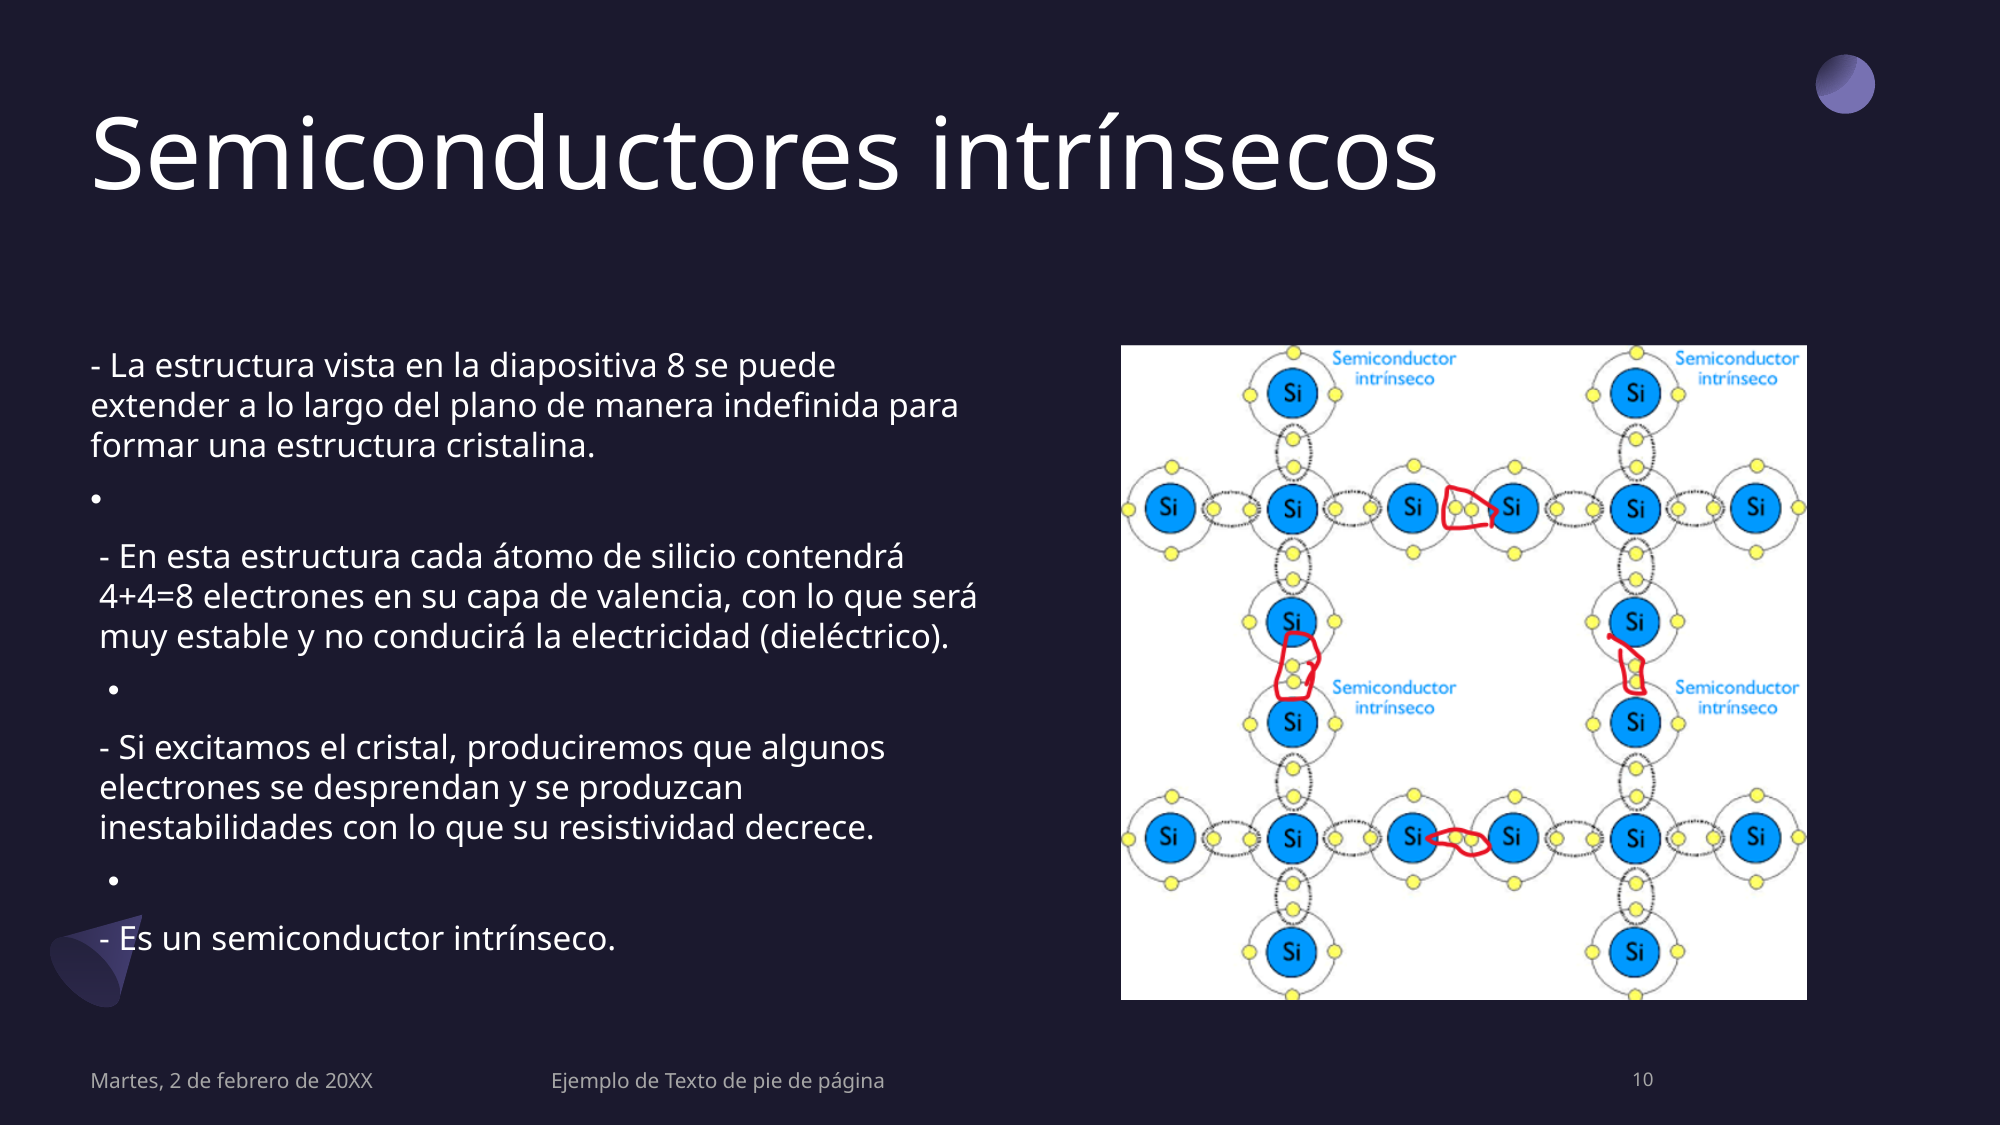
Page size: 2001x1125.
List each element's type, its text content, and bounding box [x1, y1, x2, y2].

picture [1121, 343, 1807, 1000]
text_box Ejemplo de Texto de pie de página [551, 1067, 1598, 1093]
text_box Martes, 2 de febrero de 20XX [90, 1067, 522, 1093]
text_box [1632, 1067, 1910, 1093]
text_box - La estructura vista en la diapositiva 8 se puede extender a lo largo del plano de manera indefinida para formar una estructura cristalina. - En esta estructura cada átomo de silicio contendrá 4+4=8 electrones en su capa de valencia, con lo que será muy estable y no conducirá la electricidad (dieléctrico). - Si excitamos el cristal, produciremos que algunos electrones se desprendan y se produzcan inestabilidades con lo que su resistividad decrece. - Es un semiconductor intrínseco. [90, 343, 983, 1000]
title Semiconductores intrínsecos [90, 90, 1910, 309]
